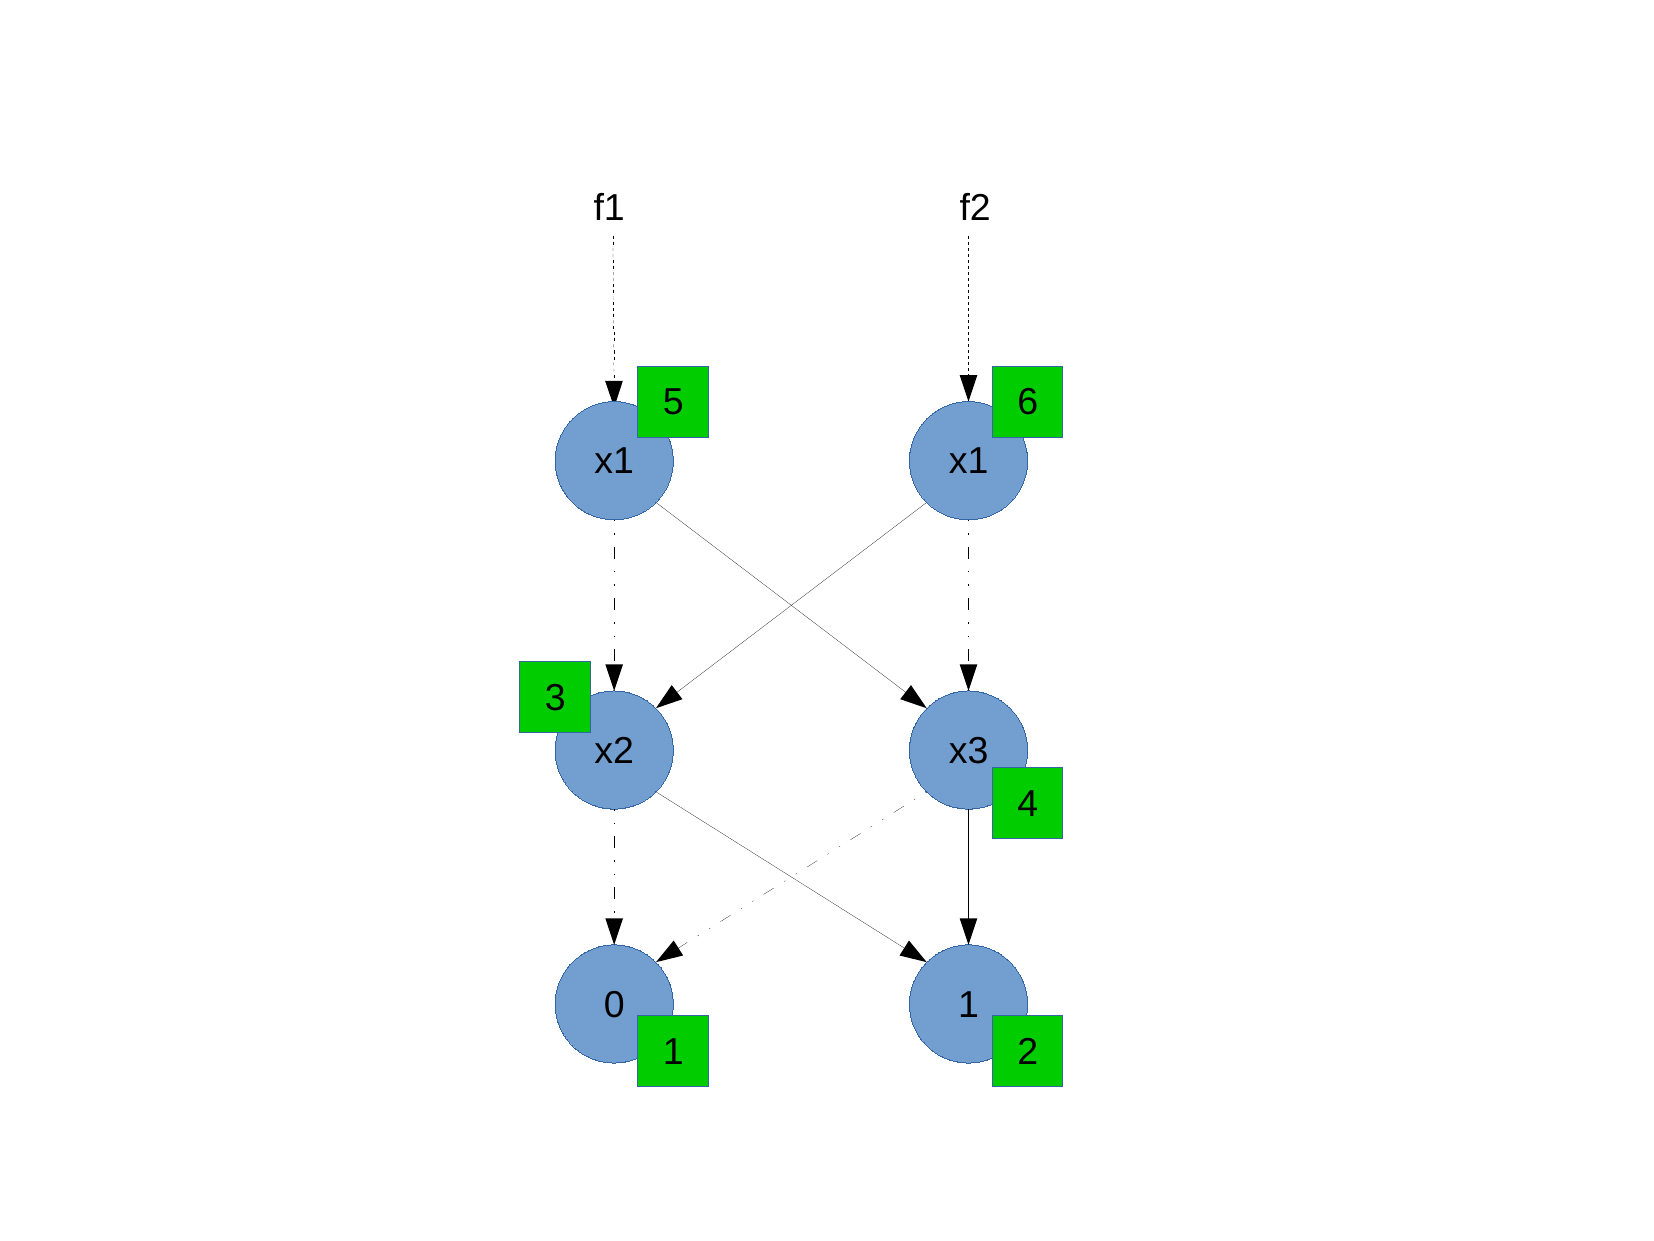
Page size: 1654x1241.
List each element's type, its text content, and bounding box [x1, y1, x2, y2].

text_box 6 [992, 366, 1063, 438]
text_box x1 [909, 401, 1028, 520]
text_box 0 [555, 944, 674, 1064]
text_box 2 [992, 1015, 1063, 1087]
text_box f1 [578, 179, 674, 237]
text_box 5 [637, 366, 709, 438]
text_box f2 [944, 179, 1040, 237]
text_box 3 [519, 661, 591, 733]
text_box x3 [909, 690, 1028, 810]
text_box x1 [555, 401, 674, 520]
text_box 1 [909, 944, 1028, 1064]
text_box 4 [992, 767, 1063, 839]
text_box 1 [637, 1015, 709, 1087]
text_box x2 [555, 690, 674, 810]
